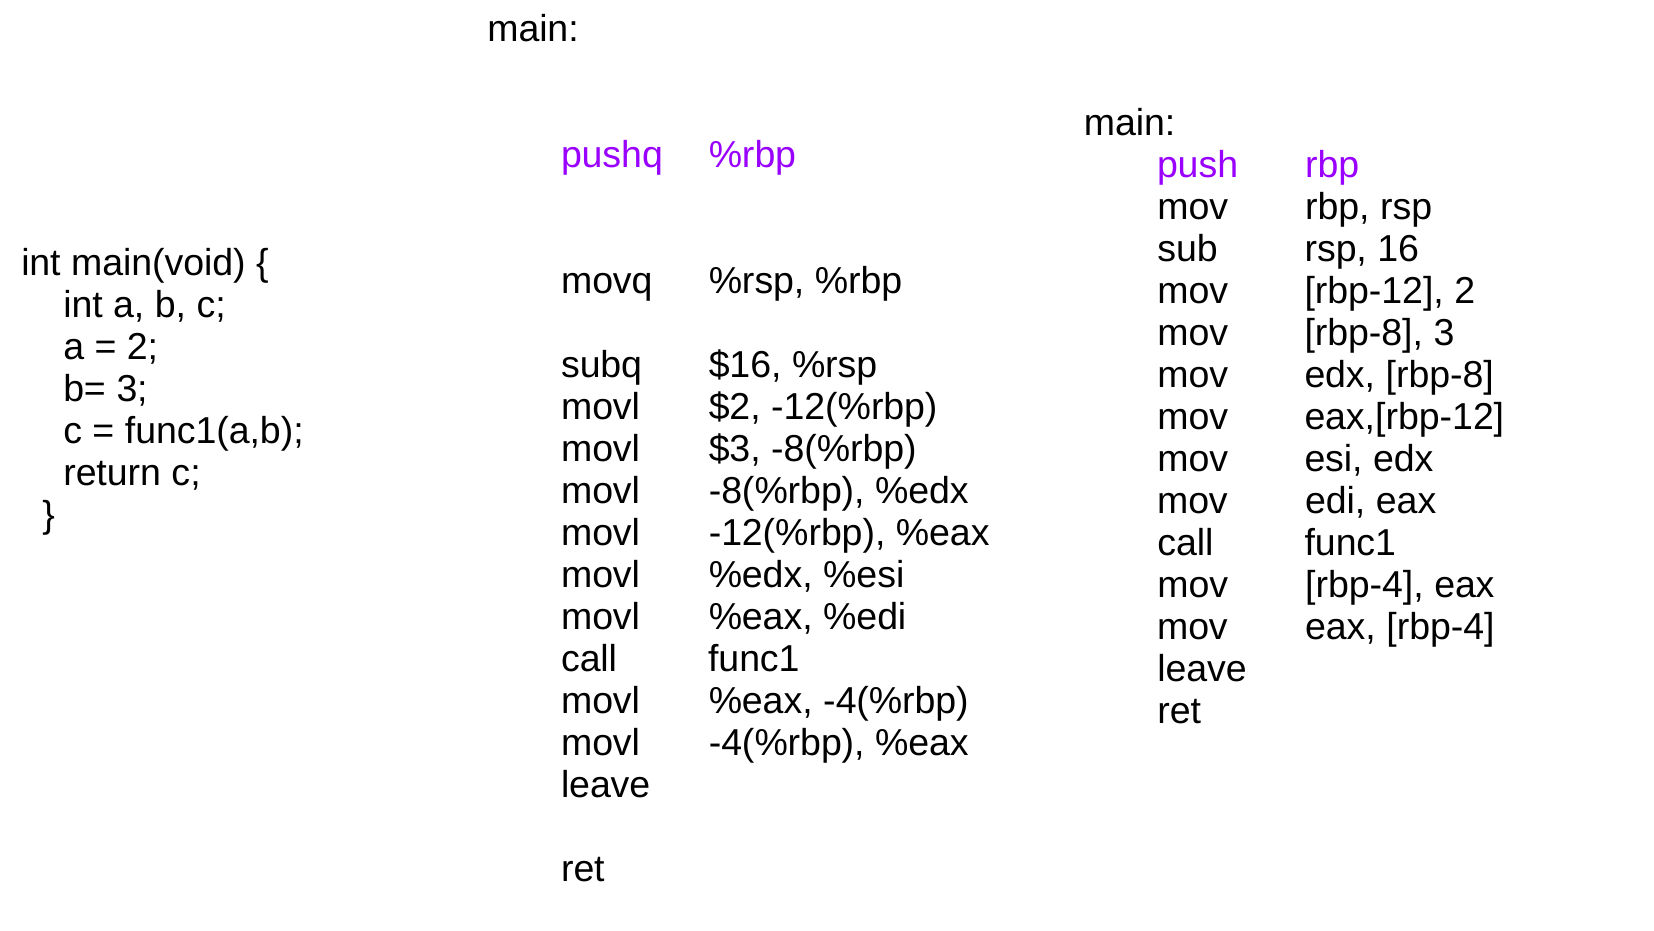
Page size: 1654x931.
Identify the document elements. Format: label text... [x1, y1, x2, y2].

text_box main: pushq %rbp movq %rsp, %rbp subq $16, %rsp movl $2, -12(%rbp) movl $3, -8(%rbp) movl -8(%rbp), %edx movl -12(%rbp), %eax movl %edx, %esi movl %eax, %edi call func1 movl %eax, -4(%rbp) movl -4(%rbp), %eax leave ret [472, 0, 1005, 931]
text_box main: push rbp mov rbp, rsp sub rsp, 16 mov [rbp-12], 2 mov [rbp-8], 3 mov edx, [rbp-8] mov eax,[rbp-12] mov esi, edx mov edi, eax call func1 mov [rbp-4], eax mov eax, [rbp-4] leave ret [1068, 94, 1607, 931]
text_box int main(void) { int a, b, c; a = 2; b= 3; c = func1(a,b); return c; } [6, 234, 319, 544]
